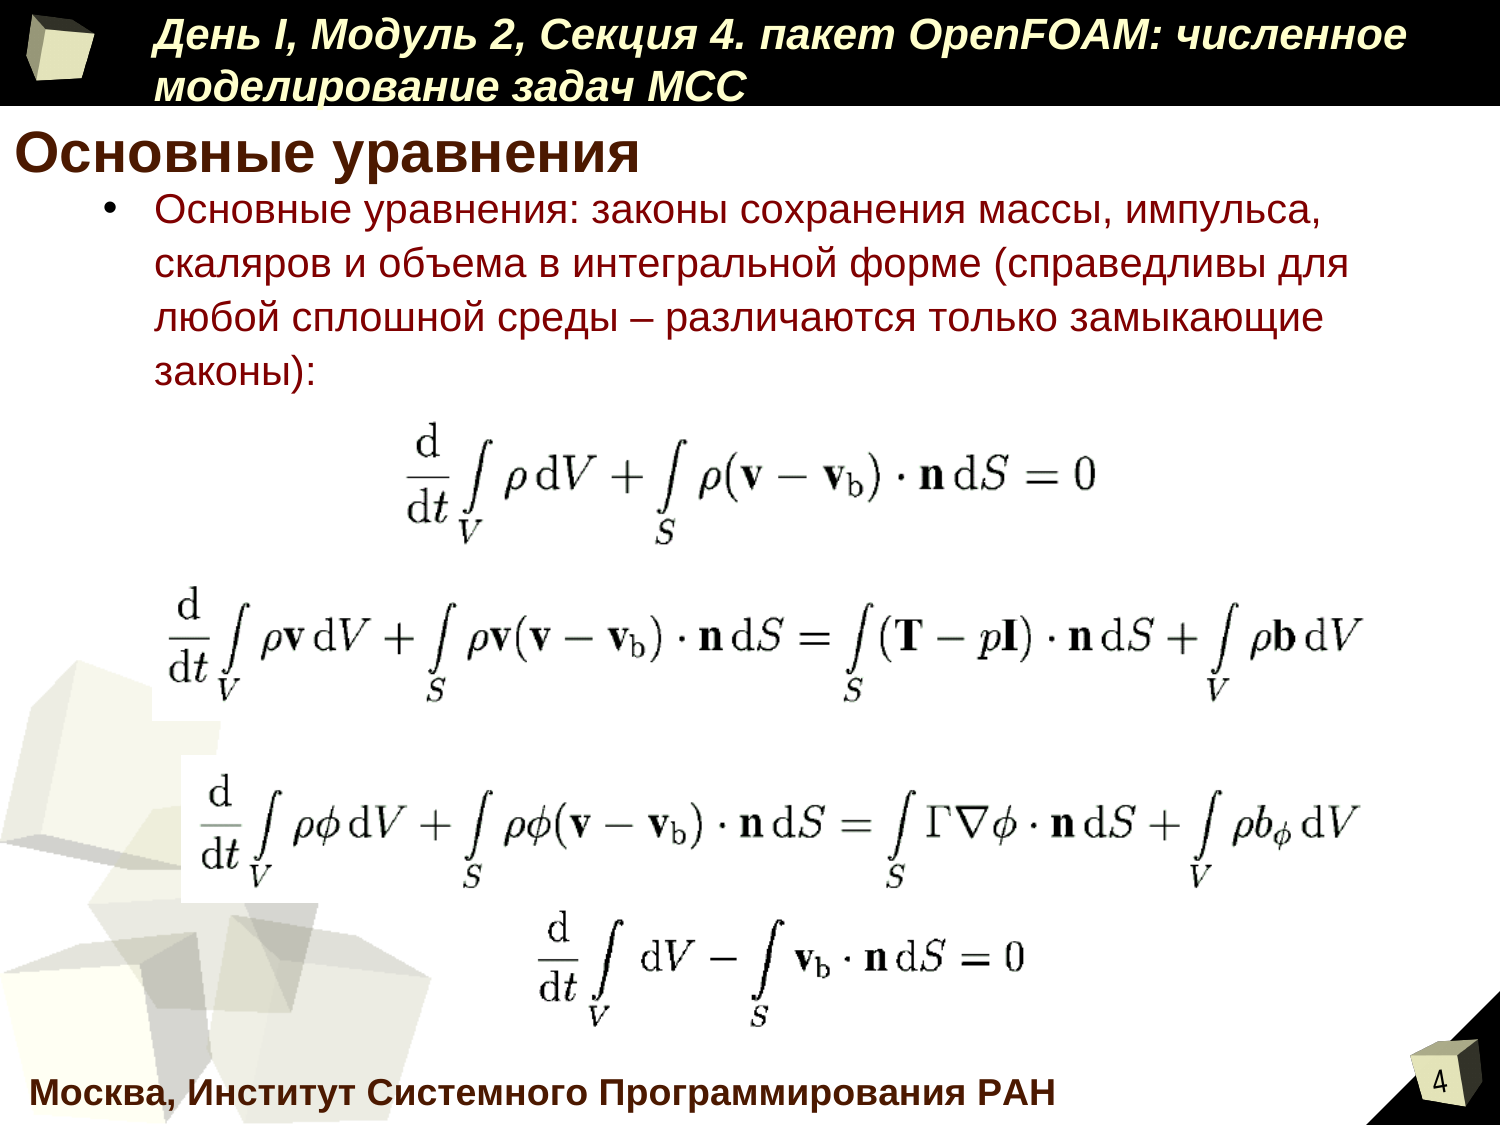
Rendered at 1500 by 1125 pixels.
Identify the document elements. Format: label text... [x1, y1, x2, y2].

picture [0, 573, 1374, 1125]
picture [423, 1088, 433, 1102]
picture [371, 412, 1114, 561]
list Основные уравнения: законы сохранения массы, импульса, скаляров и объема в интегральной форме (справедливы для любой сплошной среды – различаются только замыкающие законы): [85, 192, 1366, 394]
text_box Основные уравнения [0, 106, 1500, 192]
